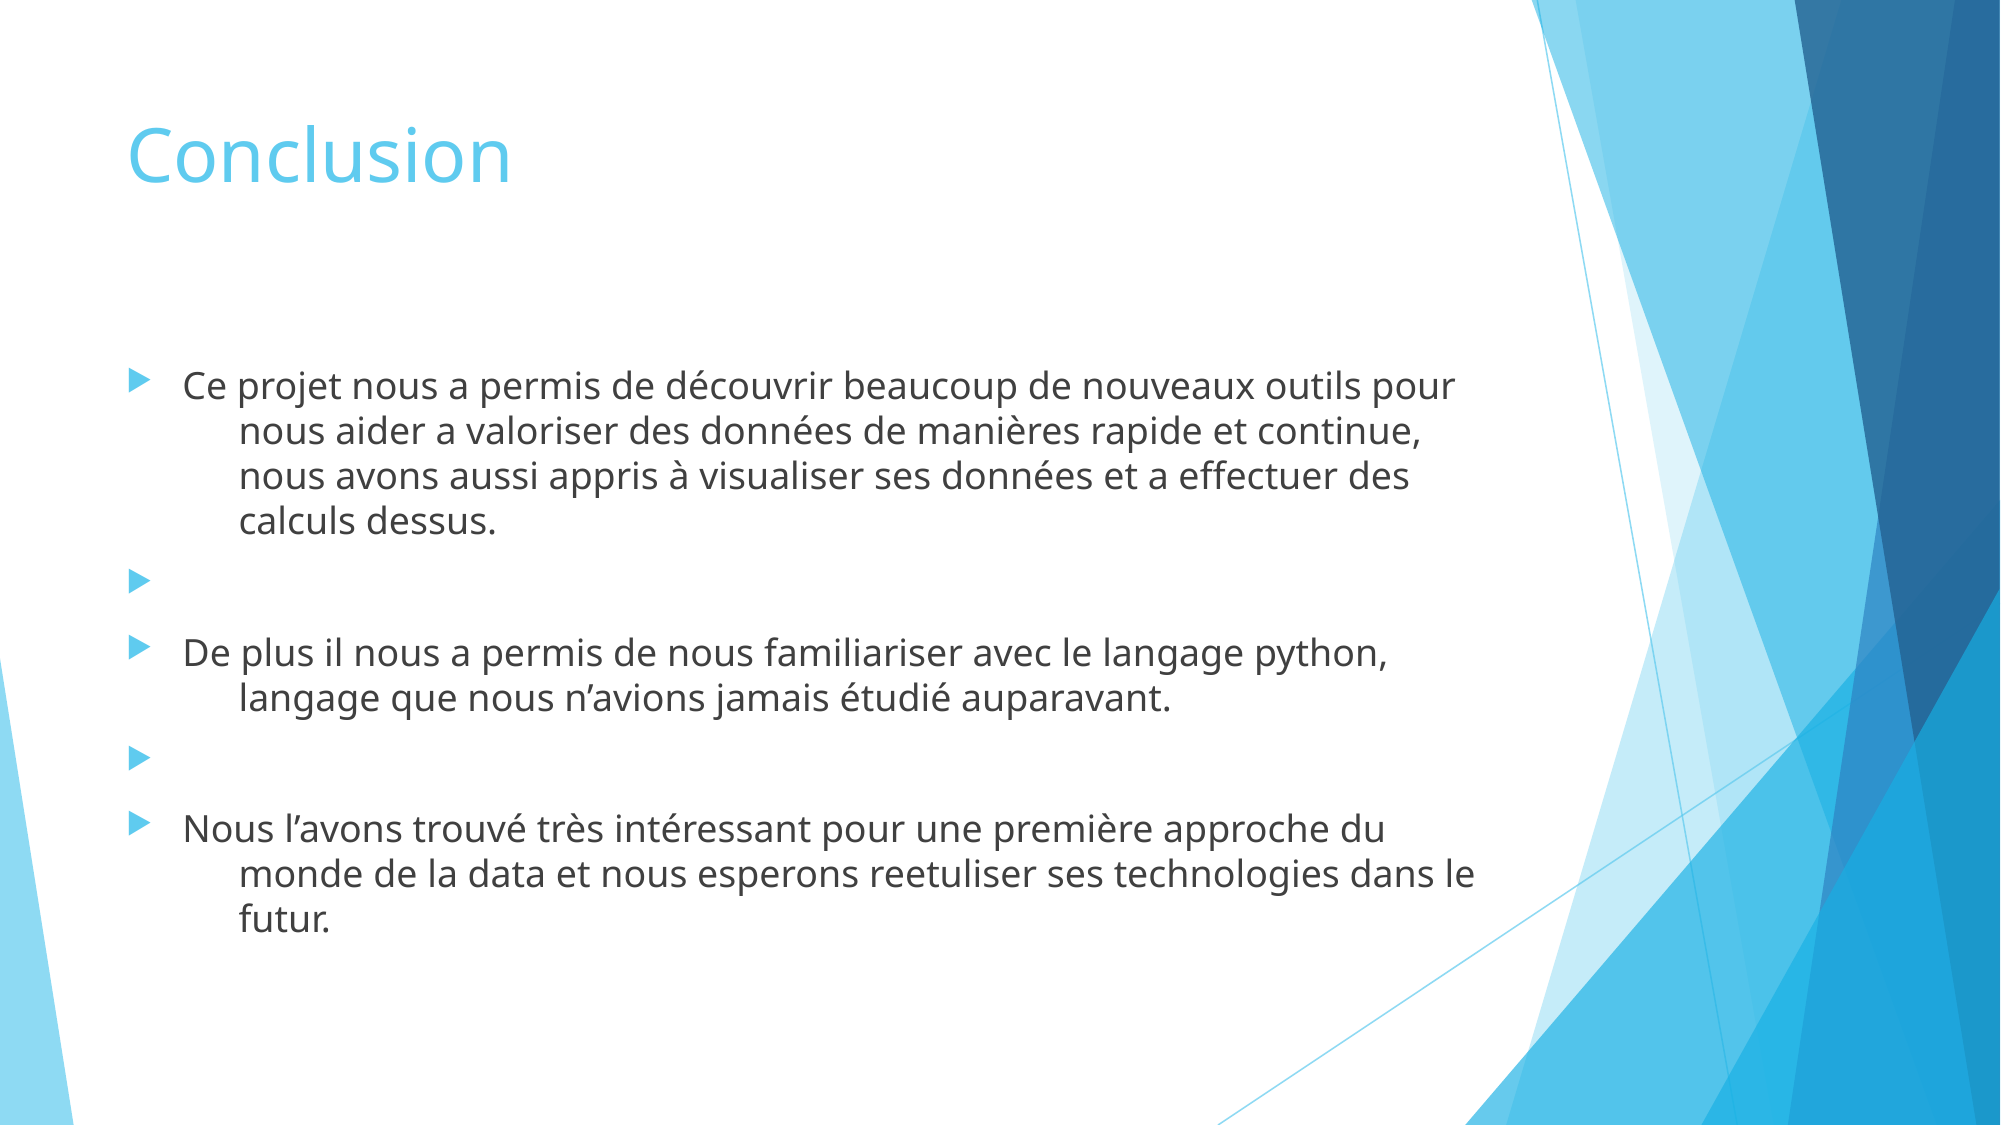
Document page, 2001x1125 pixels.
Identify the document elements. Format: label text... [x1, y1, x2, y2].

list Ce projet nous a permis de découvrir beaucoup de nouveaux outils pour nous aider a valoriser des données de manières rapide et continue, nous avons aussi appris à visualiser ses données et a effectuer des calculs dessus. De plus il nous a permis de nous familiariser avec le langage python, langage que nous n’avions jamais étudié auparavant. Nous l’avons trouvé très intéressant pour une première approche du monde de la data et nous esperons reetuliser ses technologies dans le futur. [111, 354, 1522, 992]
title Conclusion [111, 99, 1522, 317]
